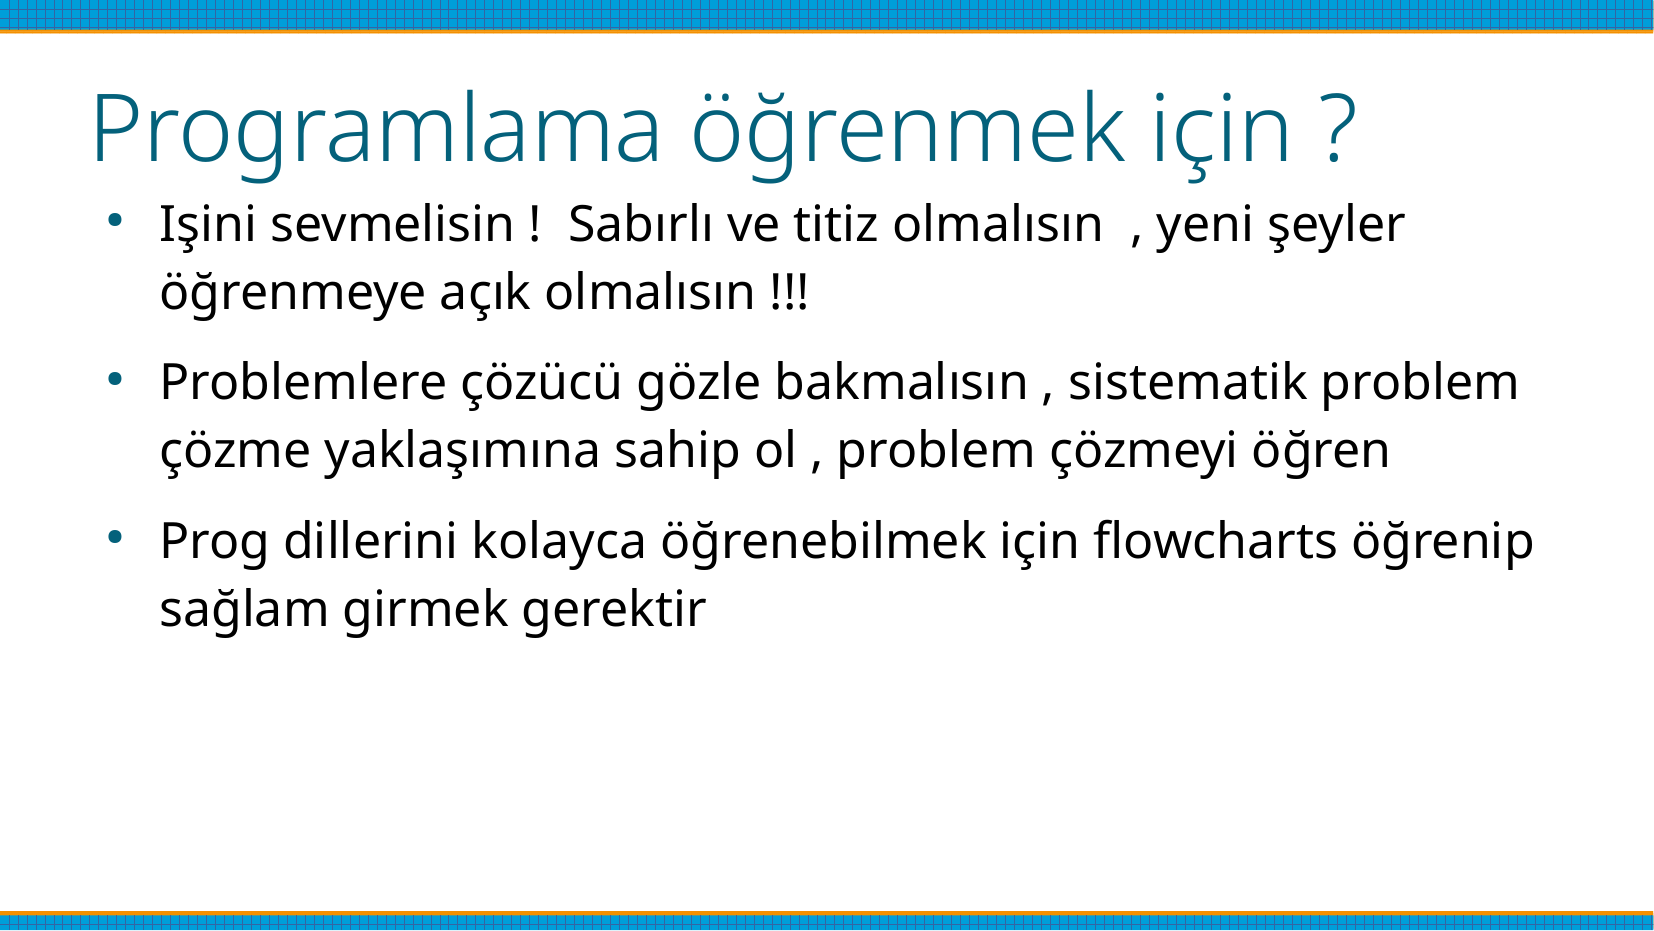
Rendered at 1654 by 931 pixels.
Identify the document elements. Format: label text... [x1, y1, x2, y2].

title Programlama öğrenmek için ? [88, 44, 1565, 187]
list Işini sevmelisin ! Sabırlı ve titiz olmalısın , yeni şeyler öğrenmeye açık olmalısın !!! Problemlere çözücü gözle bakmalısın , sistematik problem çözme yaklaşımına sahip ol , problem çözmeyi öğren Prog dillerini kolayca öğrenebilmek için flowcharts öğrenip sağlam girmek gerektir [88, 187, 1565, 852]
